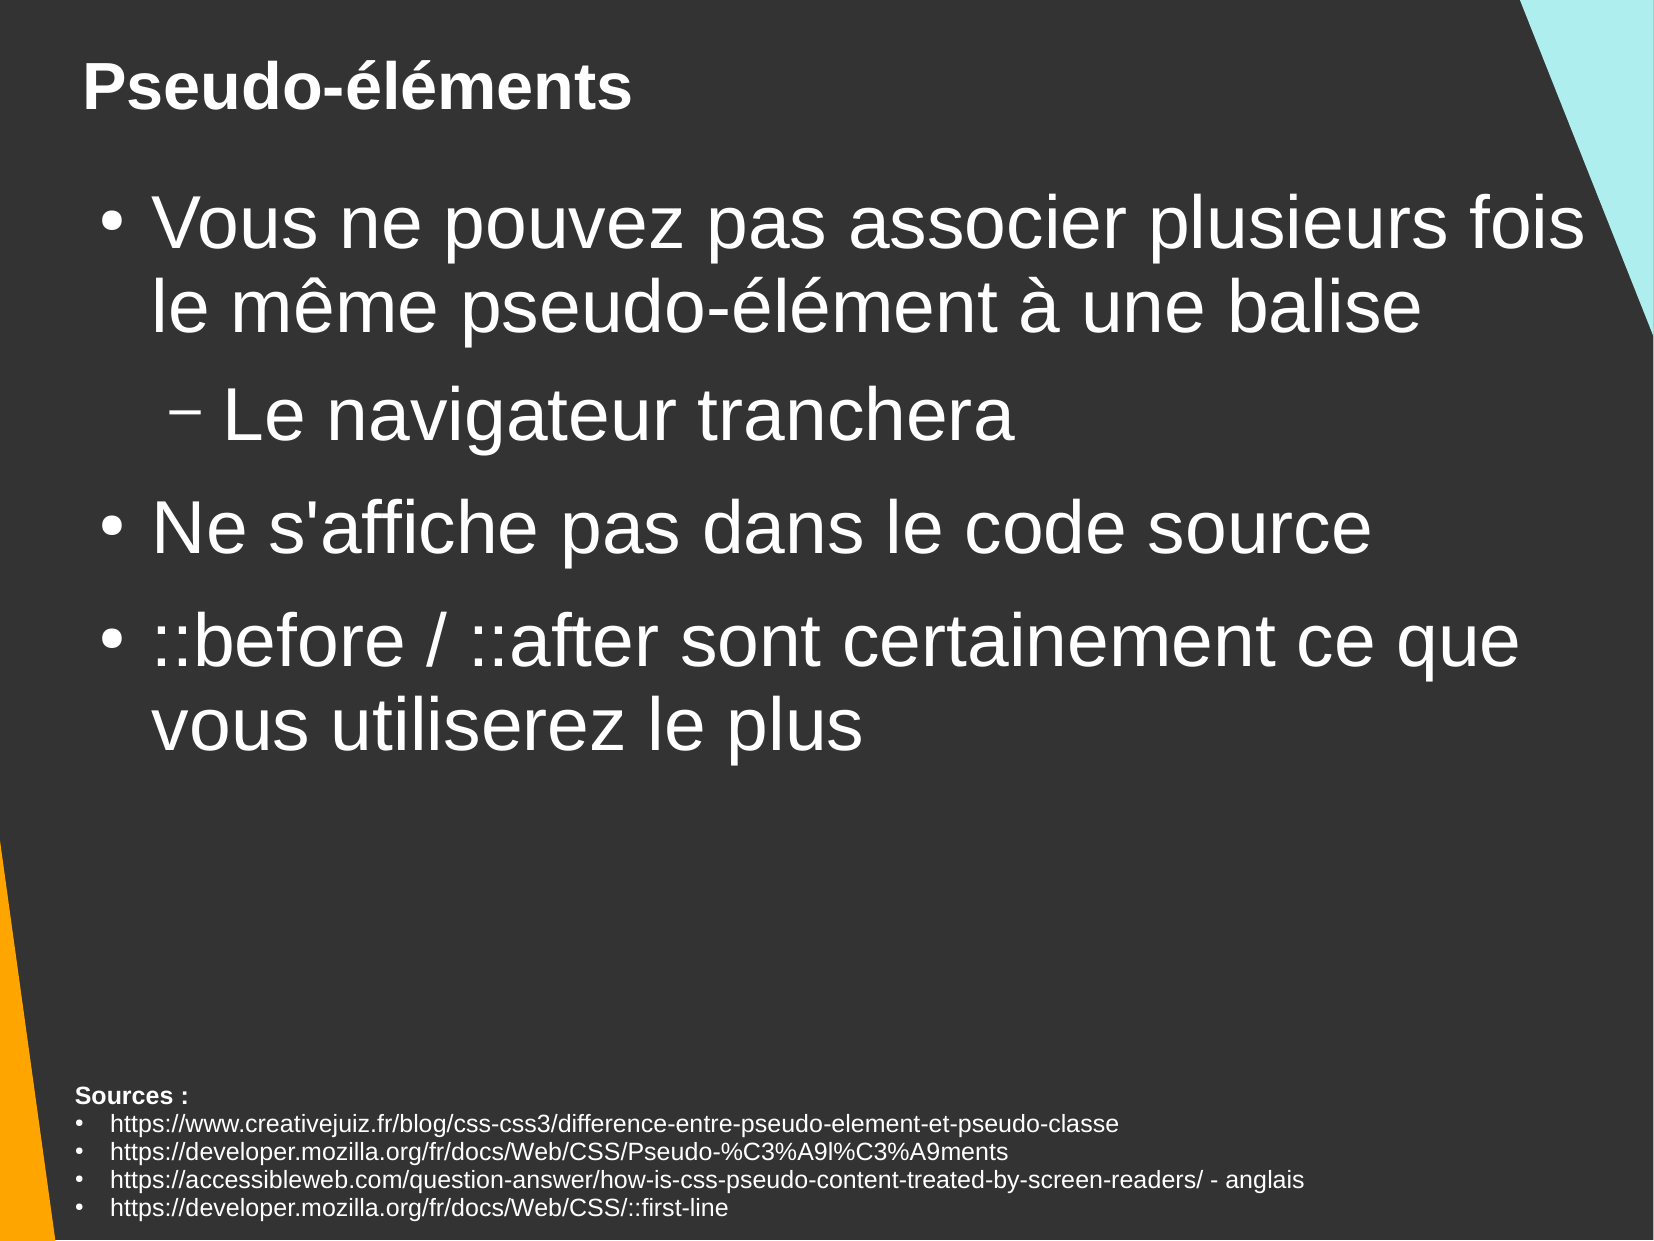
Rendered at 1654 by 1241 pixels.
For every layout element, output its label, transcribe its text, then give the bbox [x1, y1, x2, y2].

title Pseudo-éléments [82, 49, 1571, 152]
text_box [0, 840, 56, 1241]
text_box [1519, 0, 1654, 338]
text_box Sources : https://www.creativejuiz.fr/blog/css-css3/difference-entre-pseudo-element-et-pseudo-classe https://developer.mozilla.org/fr/docs/Web/CSS/Pseudo-%C3%A9l%C3%A9ments https://accessibleweb.com/question-answer/how-is-css-pseudo-content-treated-by-screen-readers/ - anglais https://developer.mozilla.org/fr/docs/Web/CSS/::first-line [60, 1074, 1546, 1241]
list Vous ne pouvez pas associer plusieurs fois le même pseudo-élément à une balise Le navigateur tranchera Ne s'affiche pas dans le code source ::before / ::after sont certainement ce que vous utiliserez le plus [80, 180, 1605, 922]
